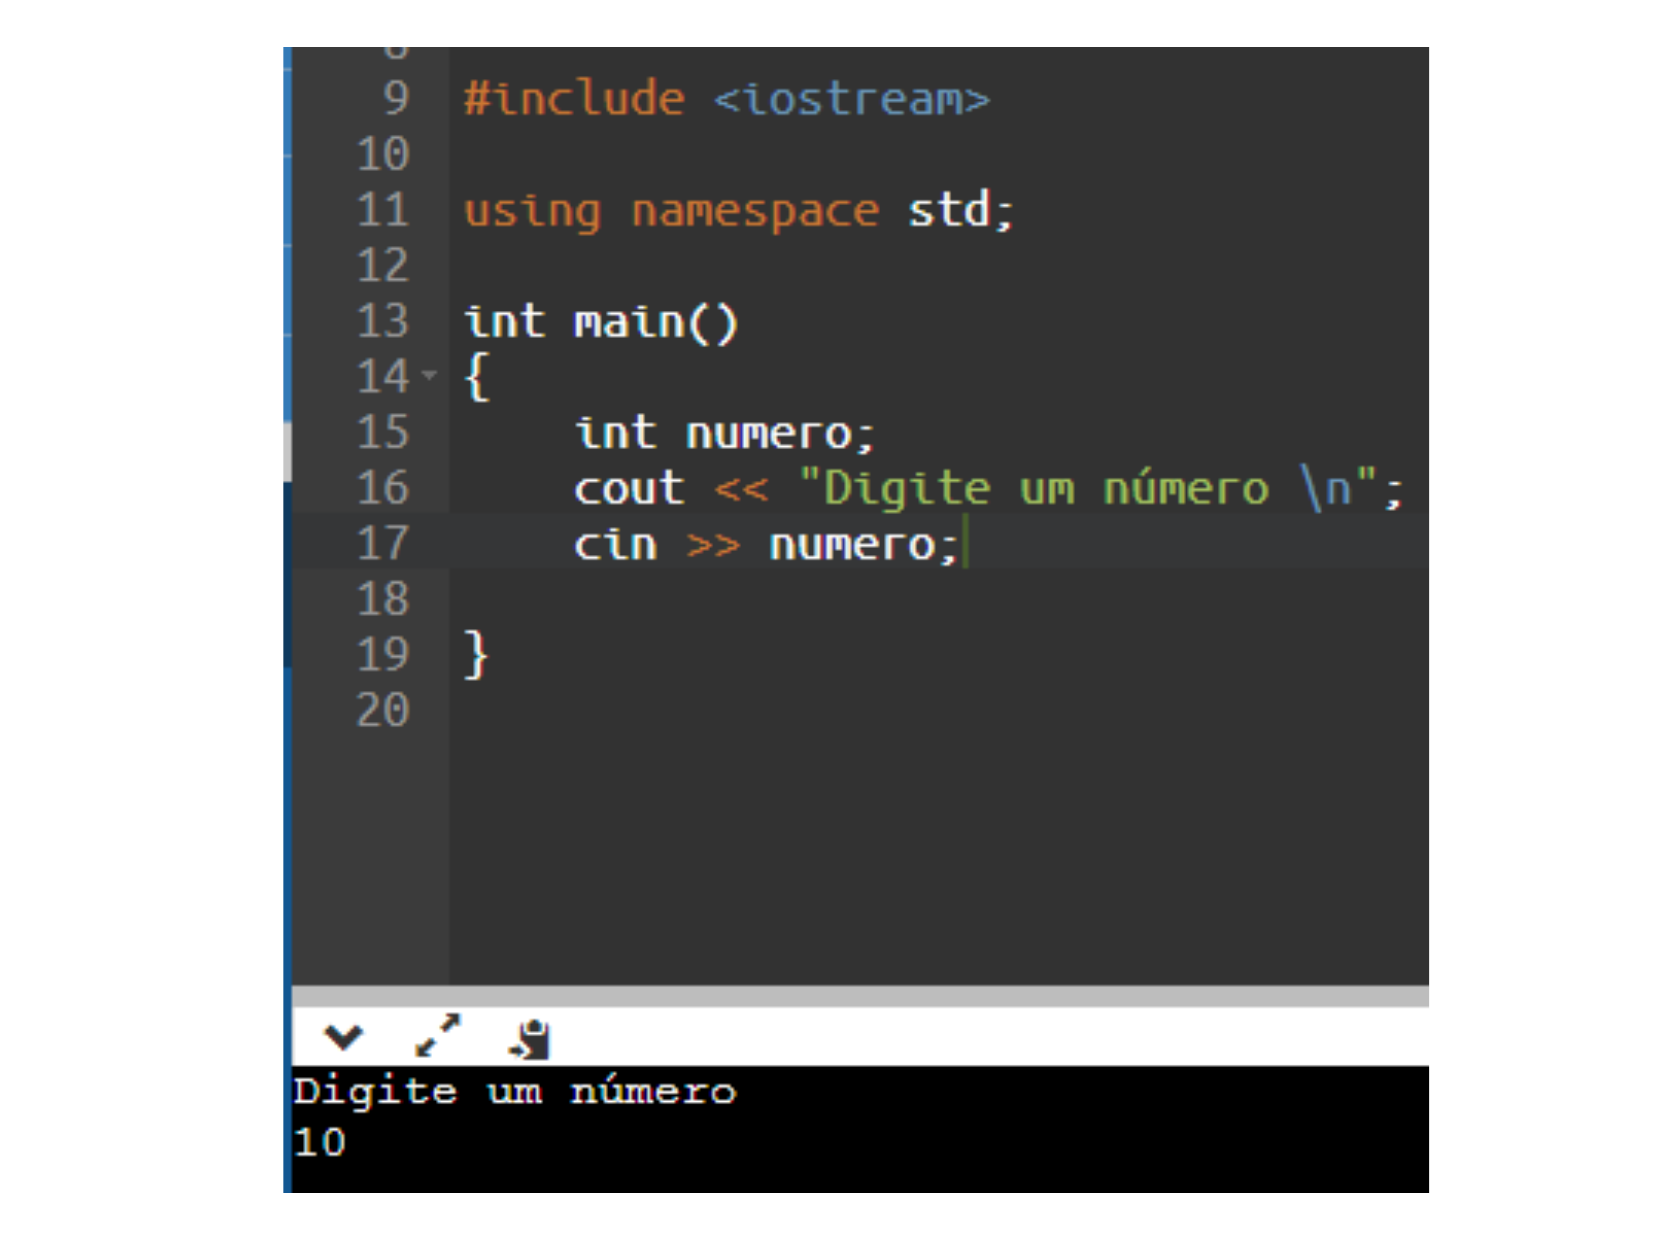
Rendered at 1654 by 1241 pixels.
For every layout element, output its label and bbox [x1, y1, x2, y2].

picture [283, 47, 1430, 1193]
